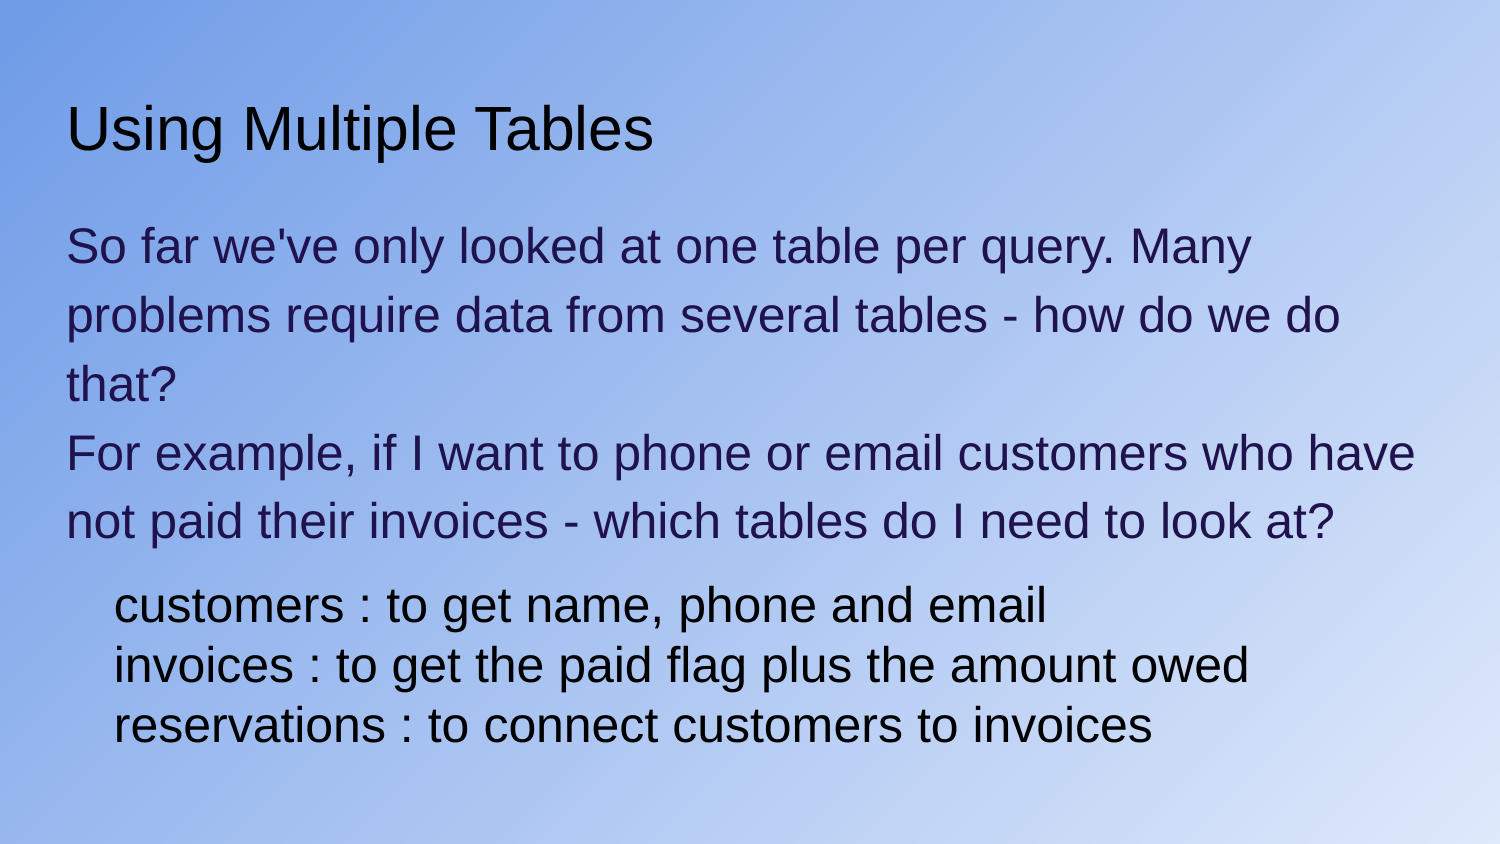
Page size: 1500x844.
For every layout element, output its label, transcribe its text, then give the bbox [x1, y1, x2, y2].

title Using Multiple Tables [51, 72, 1449, 167]
list So far we've only looked at one table per query. Many problems require data from several tables - how do we do that? For example, if I want to phone or email customers who have not paid their invoices - which tables do I need to look at? [51, 189, 1449, 750]
text_box customers : to get name, phone and email invoices : to get the paid flag plus the amount owed reservations : to connect customers to invoices [98, 557, 1381, 749]
